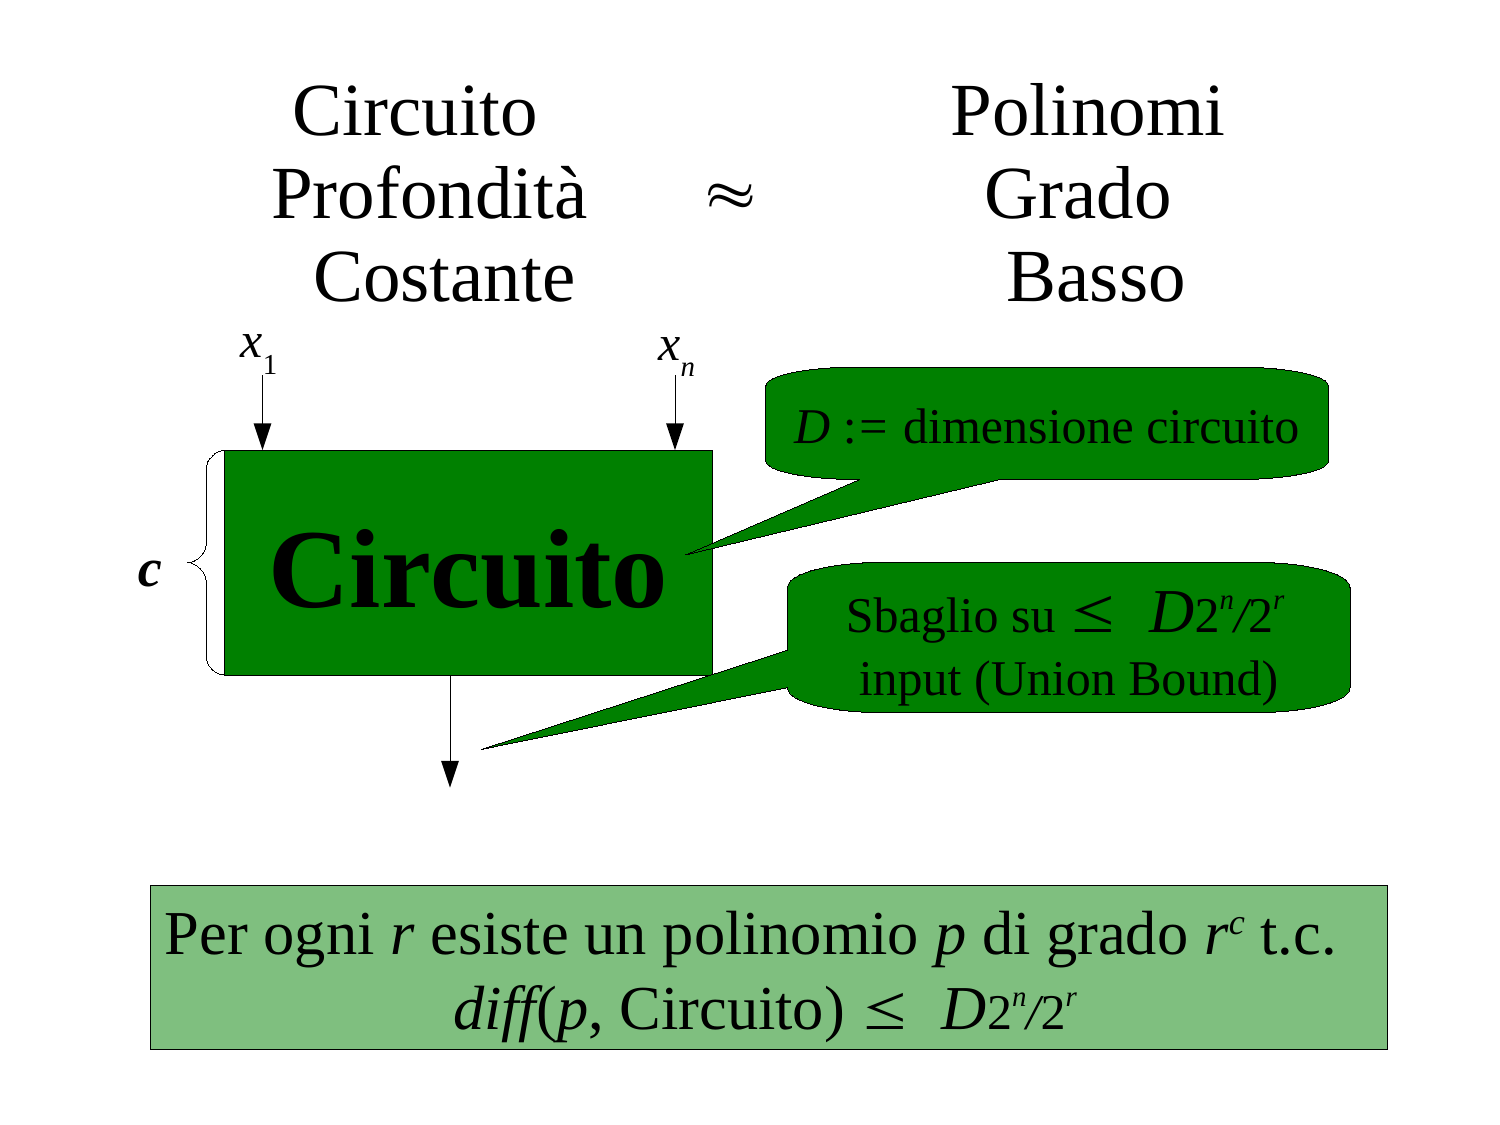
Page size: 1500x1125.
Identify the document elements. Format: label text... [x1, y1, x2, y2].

text_box Sbaglio su ≤ D2n/2r input (Union Bound) [481, 562, 1351, 750]
text_box x1 [202, 300, 316, 388]
text_box c [112, 525, 188, 605]
text_box D := dimensione circuito [685, 367, 1329, 555]
title Circuito Polinomi Profondità ≈ Grado Costante Basso [112, 69, 1387, 319]
text_box Circuito [224, 450, 713, 676]
text_box Per ogni r esiste un polinomio p di grado rc t.c. diff(p, Circuito) ≤ D2n/2r [150, 885, 1388, 1050]
text_box xn [620, 302, 733, 390]
